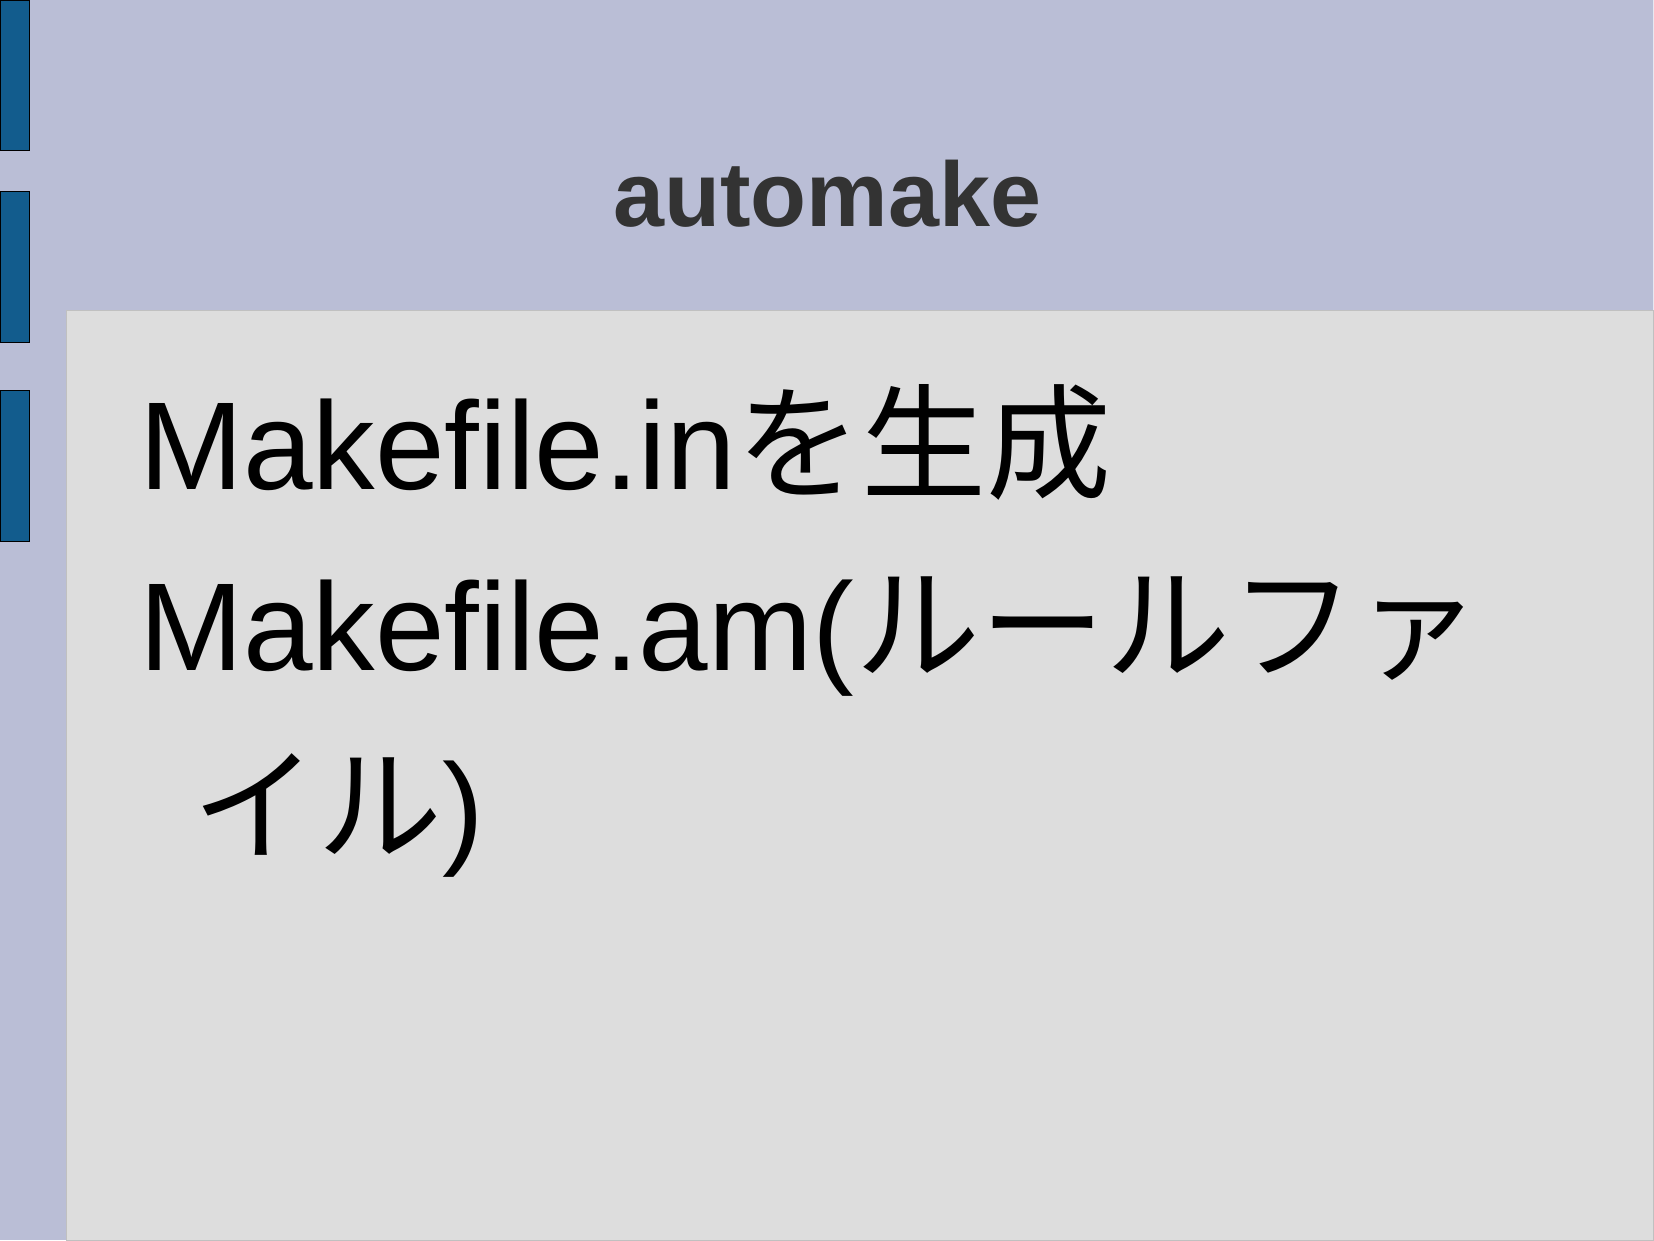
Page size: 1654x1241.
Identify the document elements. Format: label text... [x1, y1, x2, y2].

list Makefile.inを生成 Makefile.am(ルールファイル) [121, 344, 1534, 1127]
title automake [121, 91, 1534, 299]
